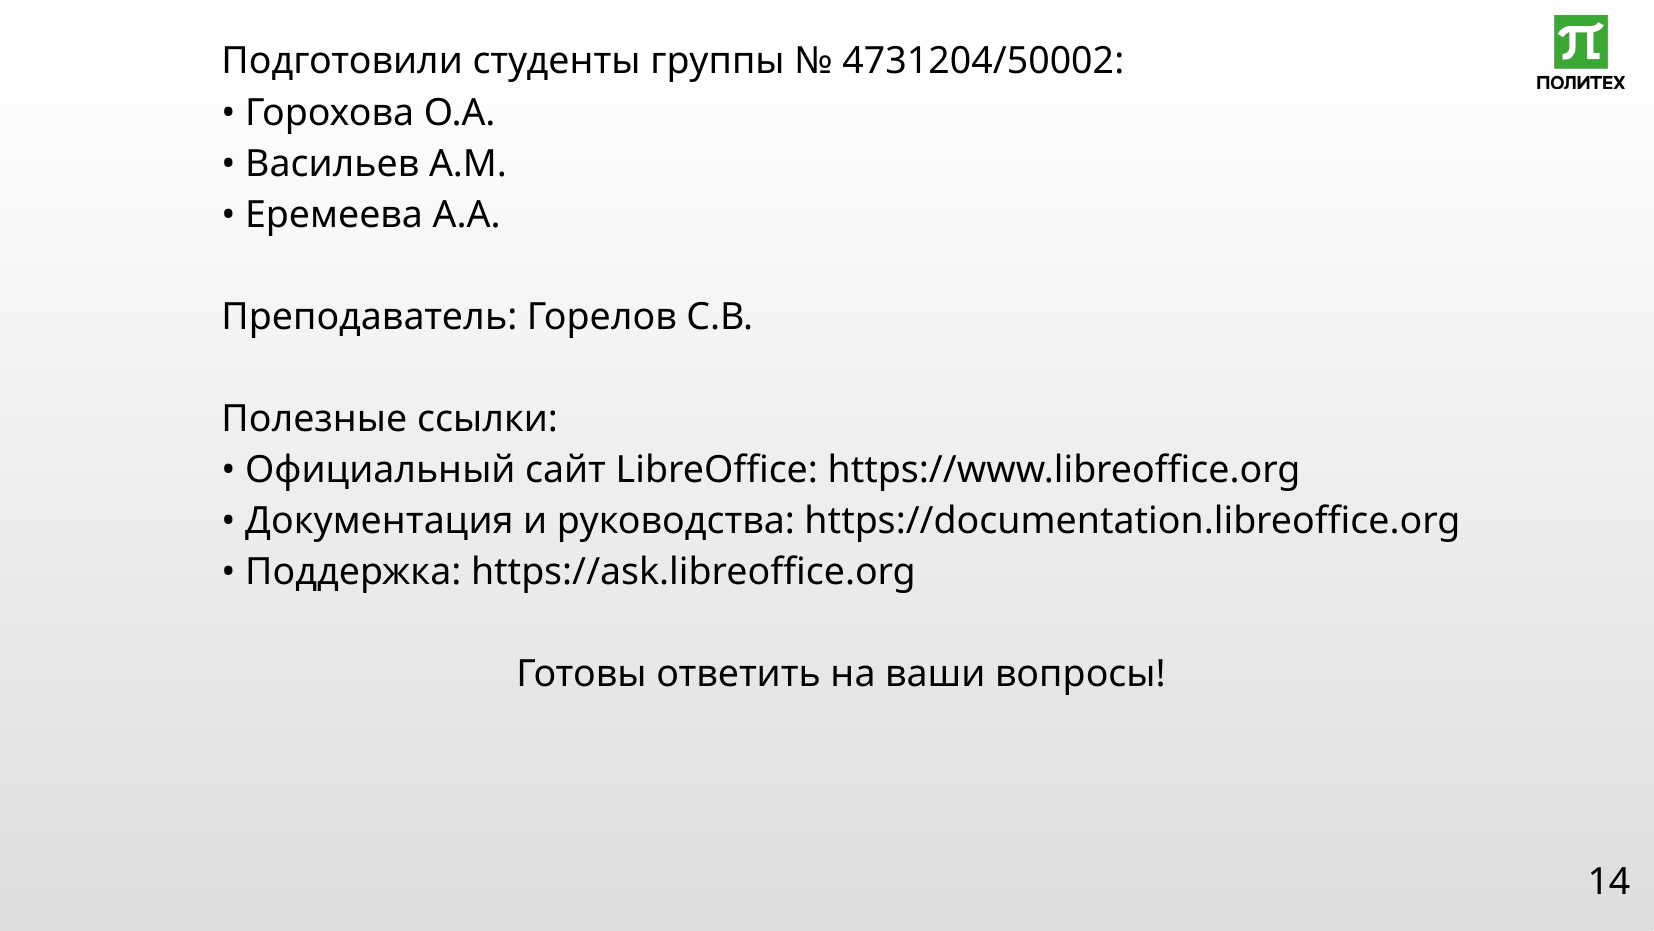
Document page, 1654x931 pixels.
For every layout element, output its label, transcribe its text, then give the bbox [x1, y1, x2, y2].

text_box <номер> [1572, 847, 1654, 931]
text_box Подготовили студенты группы № 4731204/50002: • Горохова О.А. • Васильев А.М. • Еремеева А.А. Преподаватель: Горелов С.В. Полезные ссылки: • Официальный сайт LibreOffice: https://www.libreoffice.org • Документация и руководства: https://documentation.libreoffice.org • Поддержка: https://ask.libreoffice.org Готовы ответить на ваши вопросы! [206, 26, 1477, 916]
picture [1537, 15, 1625, 89]
